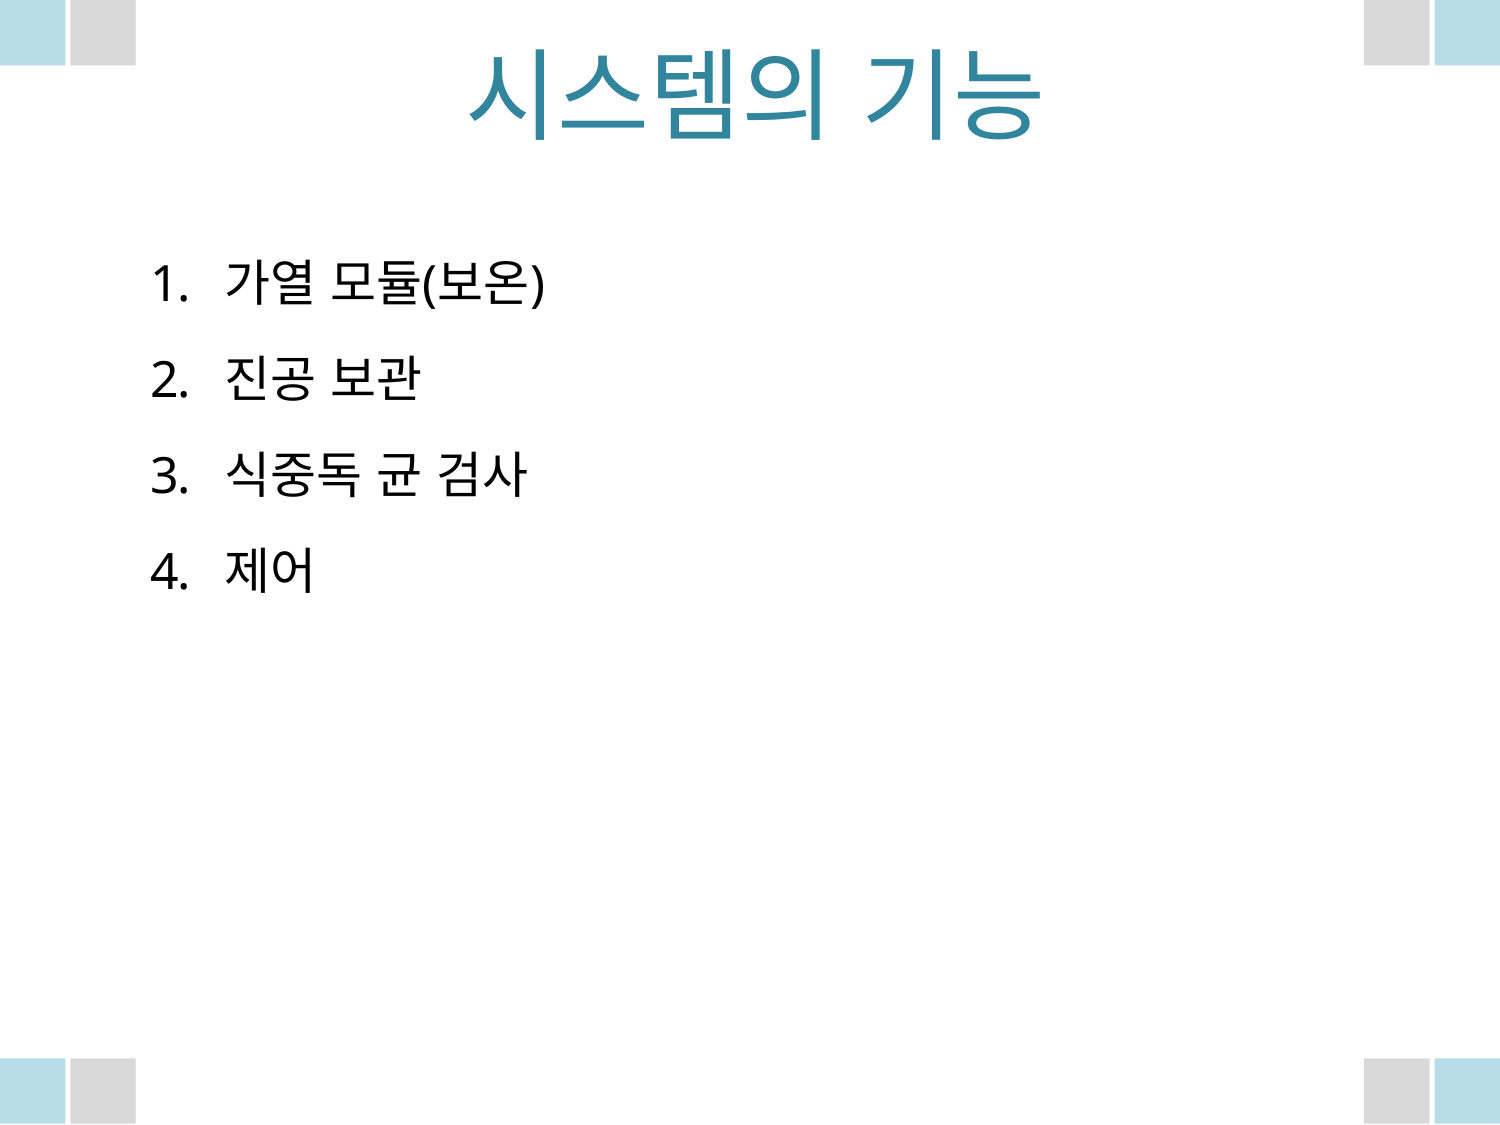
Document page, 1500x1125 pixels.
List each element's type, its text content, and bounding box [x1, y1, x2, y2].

text_box [1364, 0, 1430, 66]
text_box 가열 모듈(보온) 진공 보관 식중독 균 검사 제어 [135, 208, 886, 607]
text_box [1364, 1058, 1430, 1124]
text_box [70, 1058, 136, 1124]
text_box [70, 0, 136, 66]
text_box [0, 0, 66, 66]
text_box [0, 1058, 66, 1124]
text_box [1434, 0, 1500, 66]
text_box [1434, 1058, 1500, 1124]
text_box 시스템의 기능 [277, 25, 1235, 161]
